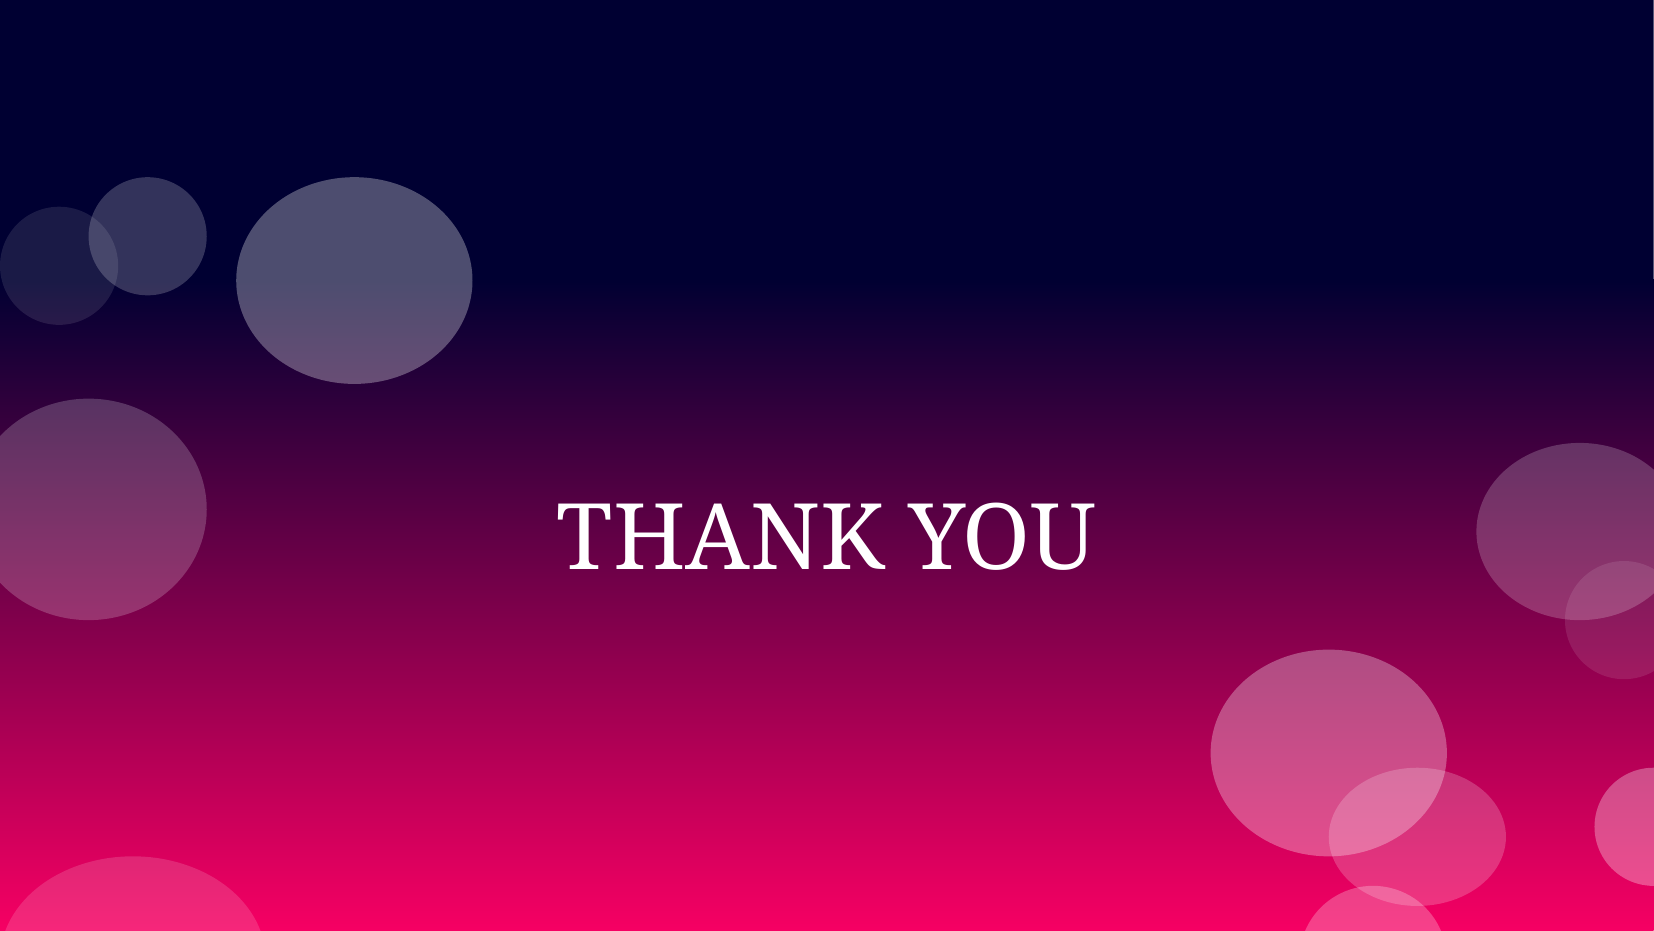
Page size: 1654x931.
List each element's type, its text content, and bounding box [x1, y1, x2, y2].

subtitle THANK YOU [88, 236, 1565, 832]
